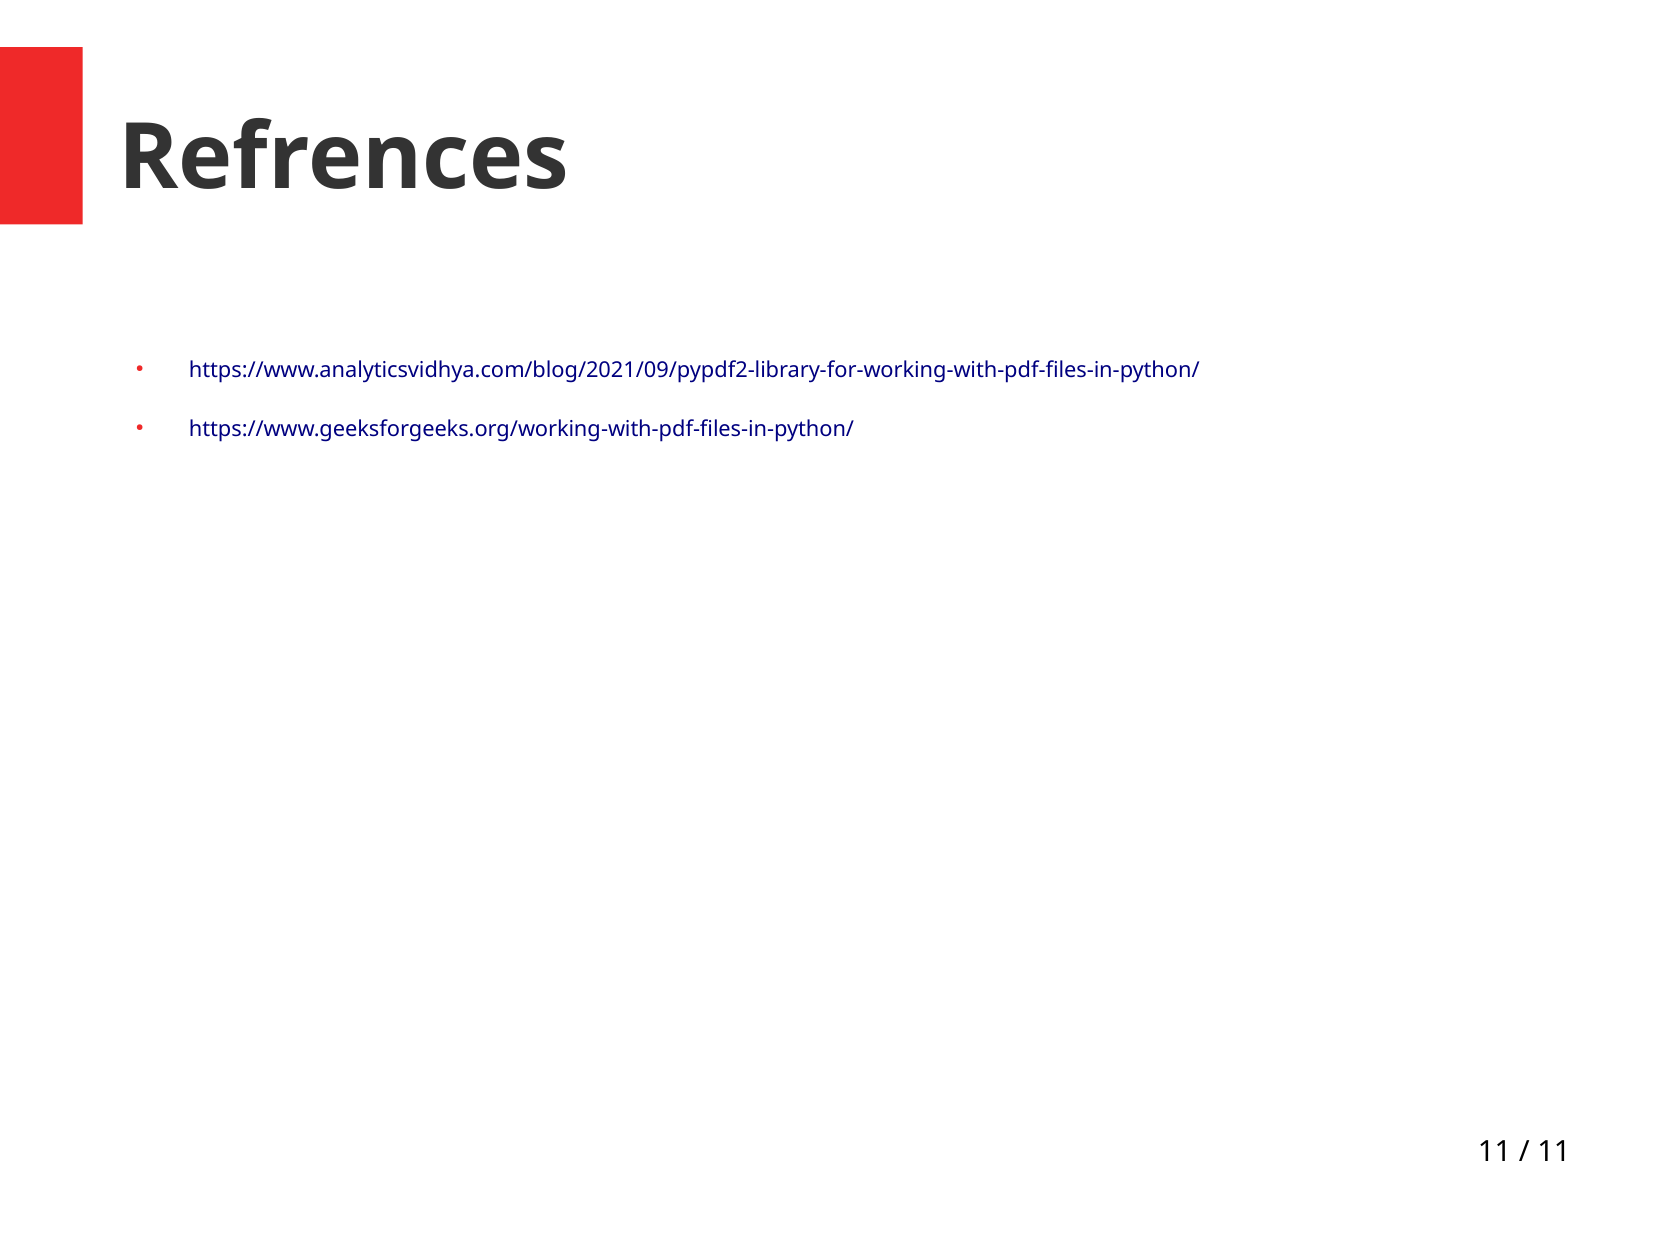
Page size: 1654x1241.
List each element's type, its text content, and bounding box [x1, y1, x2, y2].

title Refrences [118, 49, 1571, 257]
list https://www.analyticsvidhya.com/blog/2021/09/pypdf2-library-for-working-with-pdf-files-in-python/ https://www.geeksforgeeks.org/working-with-pdf-files-in-python/ [118, 354, 1536, 1074]
